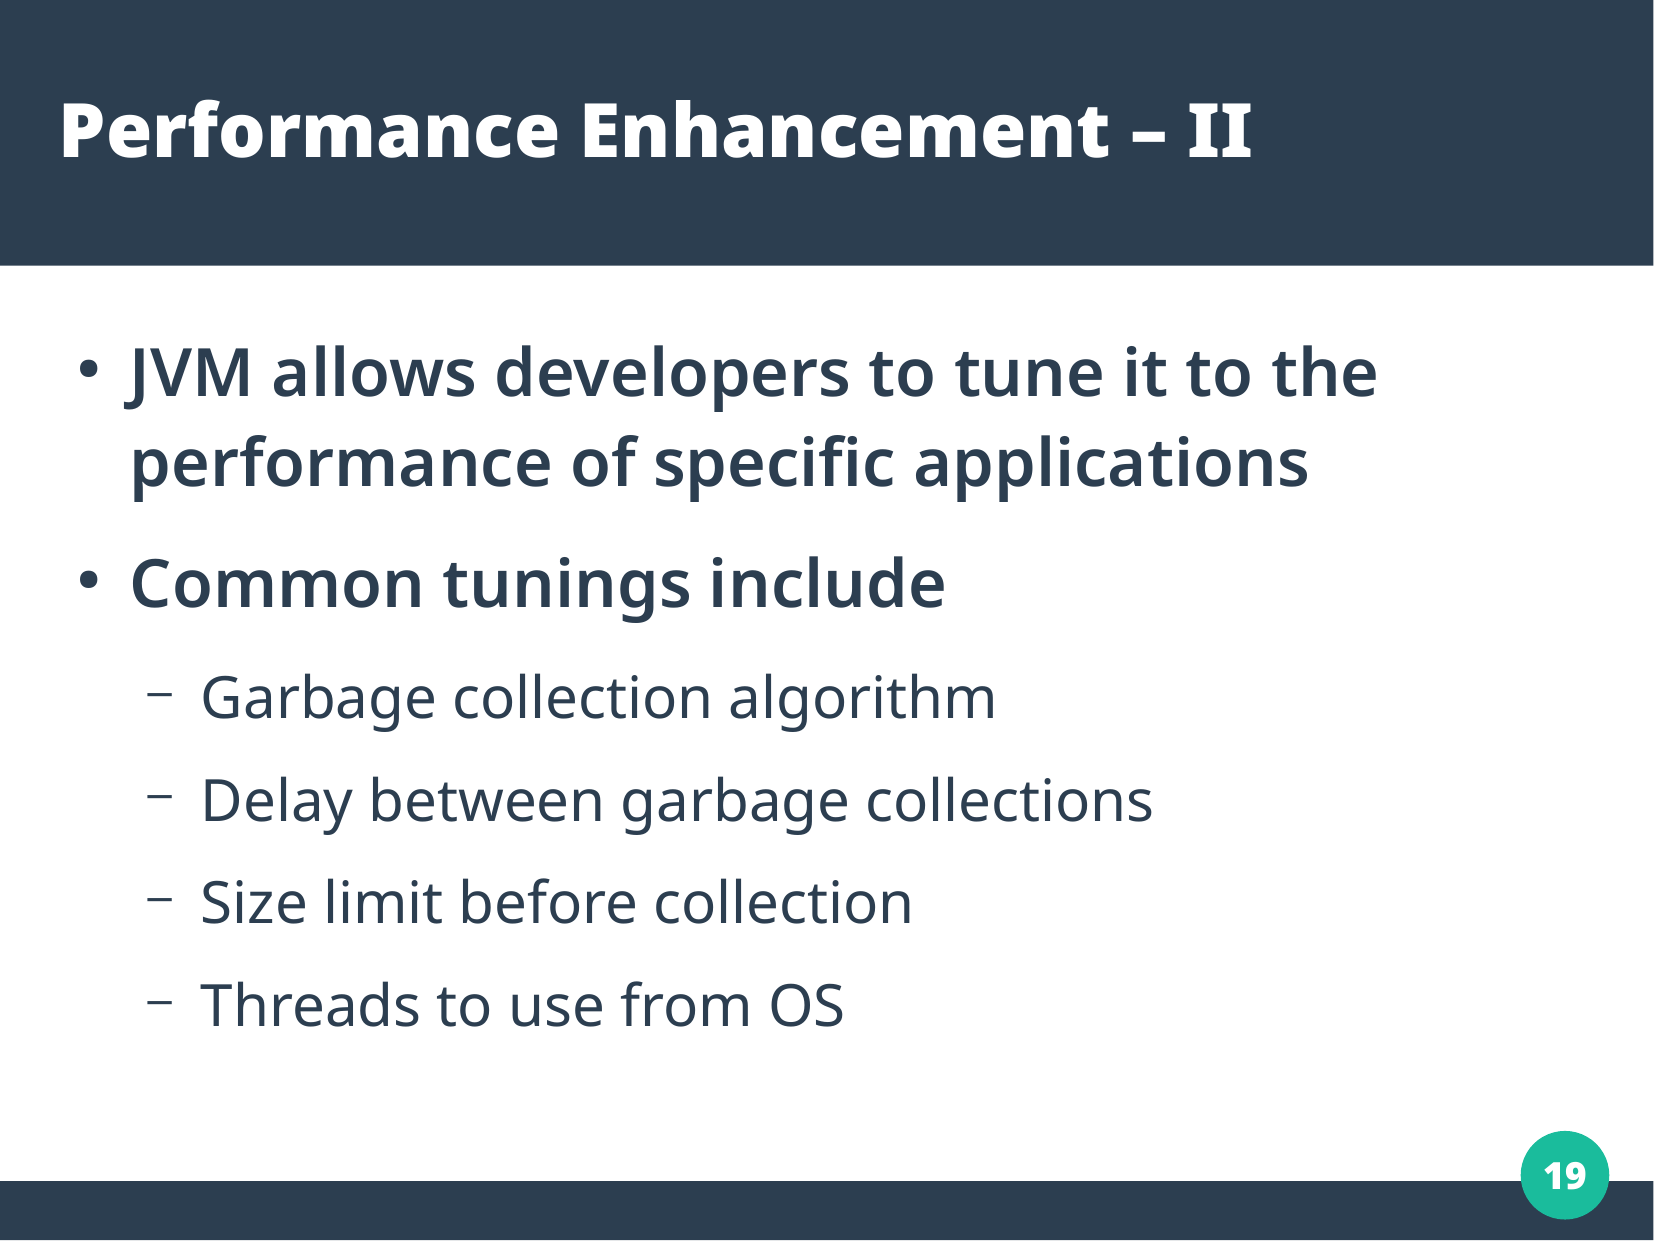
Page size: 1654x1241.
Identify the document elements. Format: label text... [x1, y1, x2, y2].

title Performance Enhancement – II [59, 49, 1595, 207]
list JVM allows developers to tune it to the performance of specific applications Common tunings include Garbage collection algorithm Delay between garbage collections Size limit before collection Threads to use from OS [59, 324, 1595, 1152]
